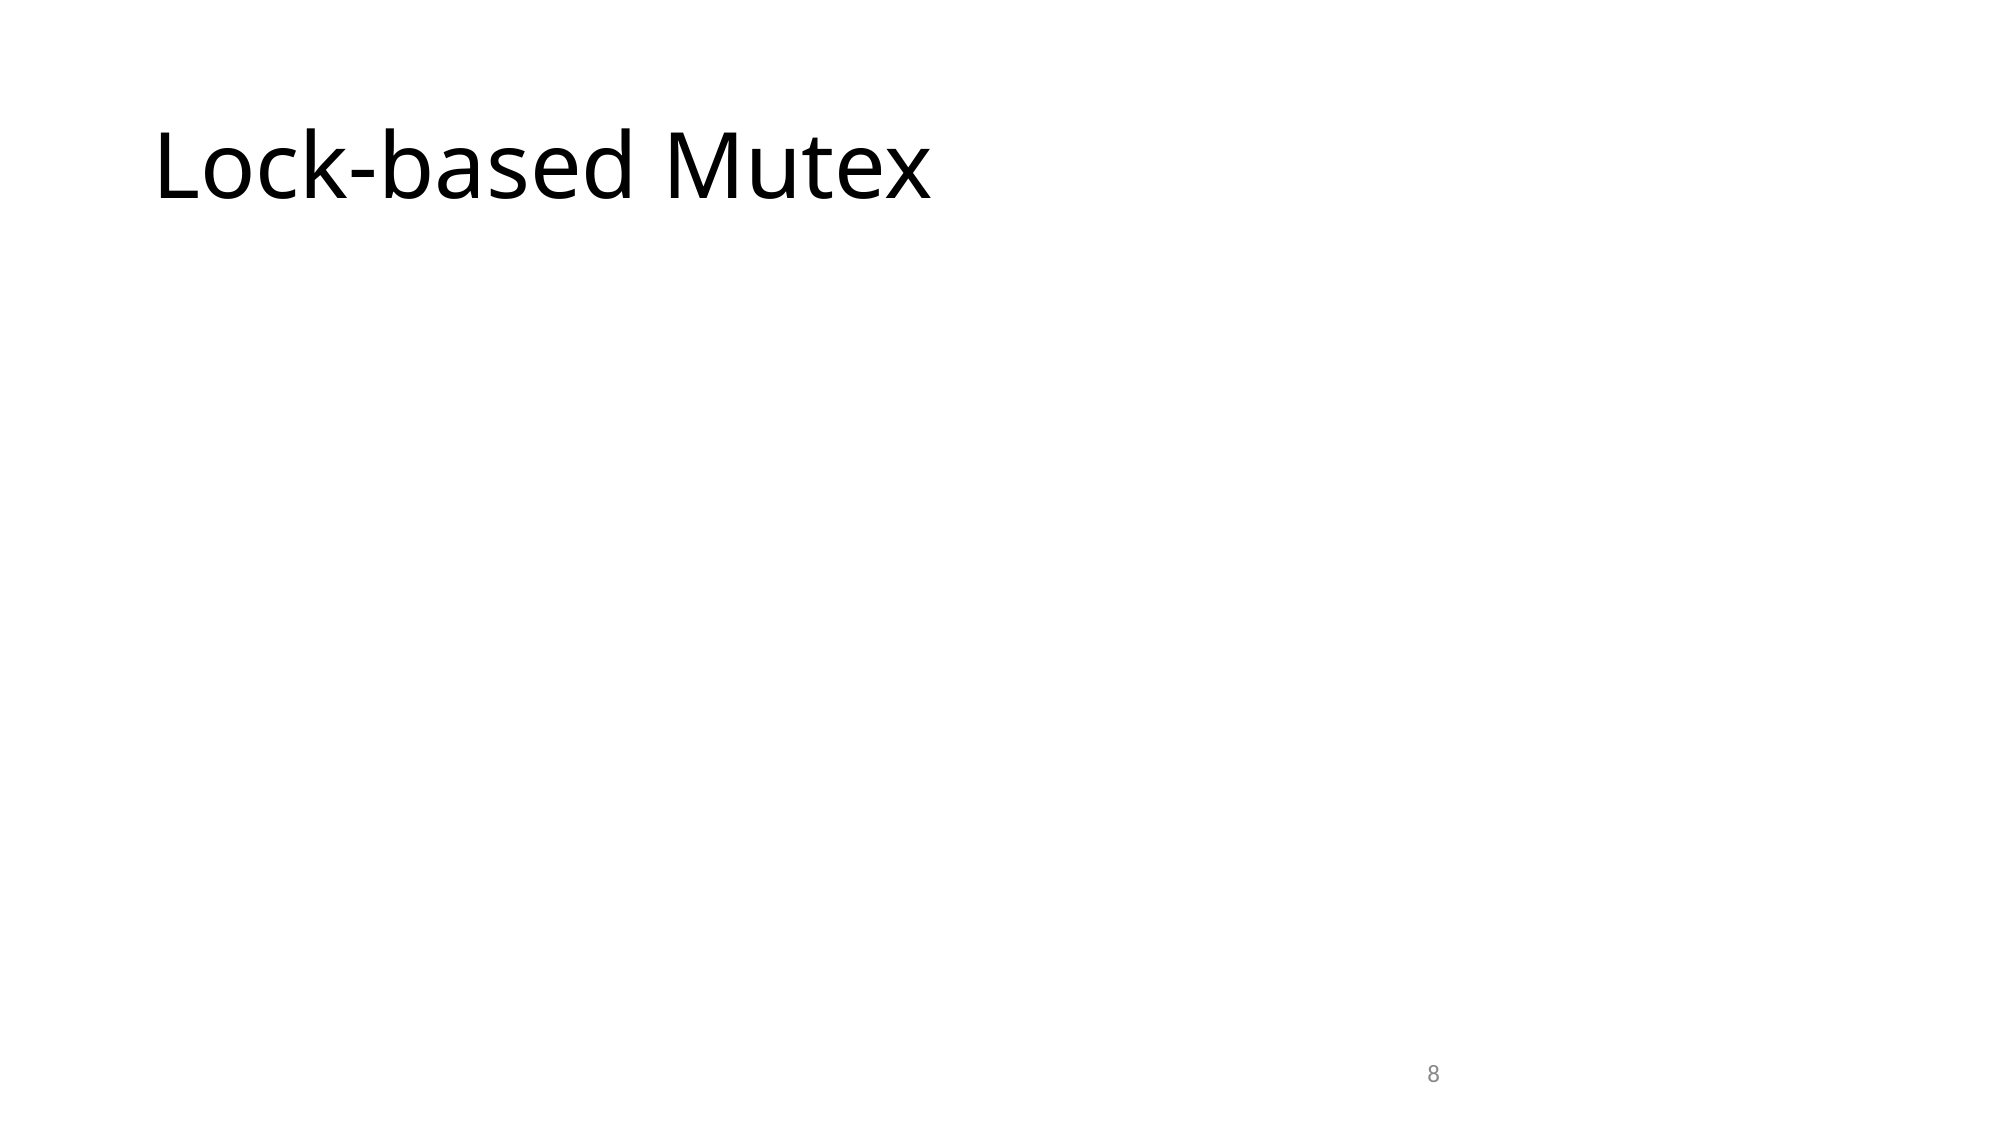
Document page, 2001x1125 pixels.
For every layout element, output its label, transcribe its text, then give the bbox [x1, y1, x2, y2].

text_box 8 [1412, 1042, 1863, 1103]
title Lock-based Mutex [137, 59, 1863, 278]
